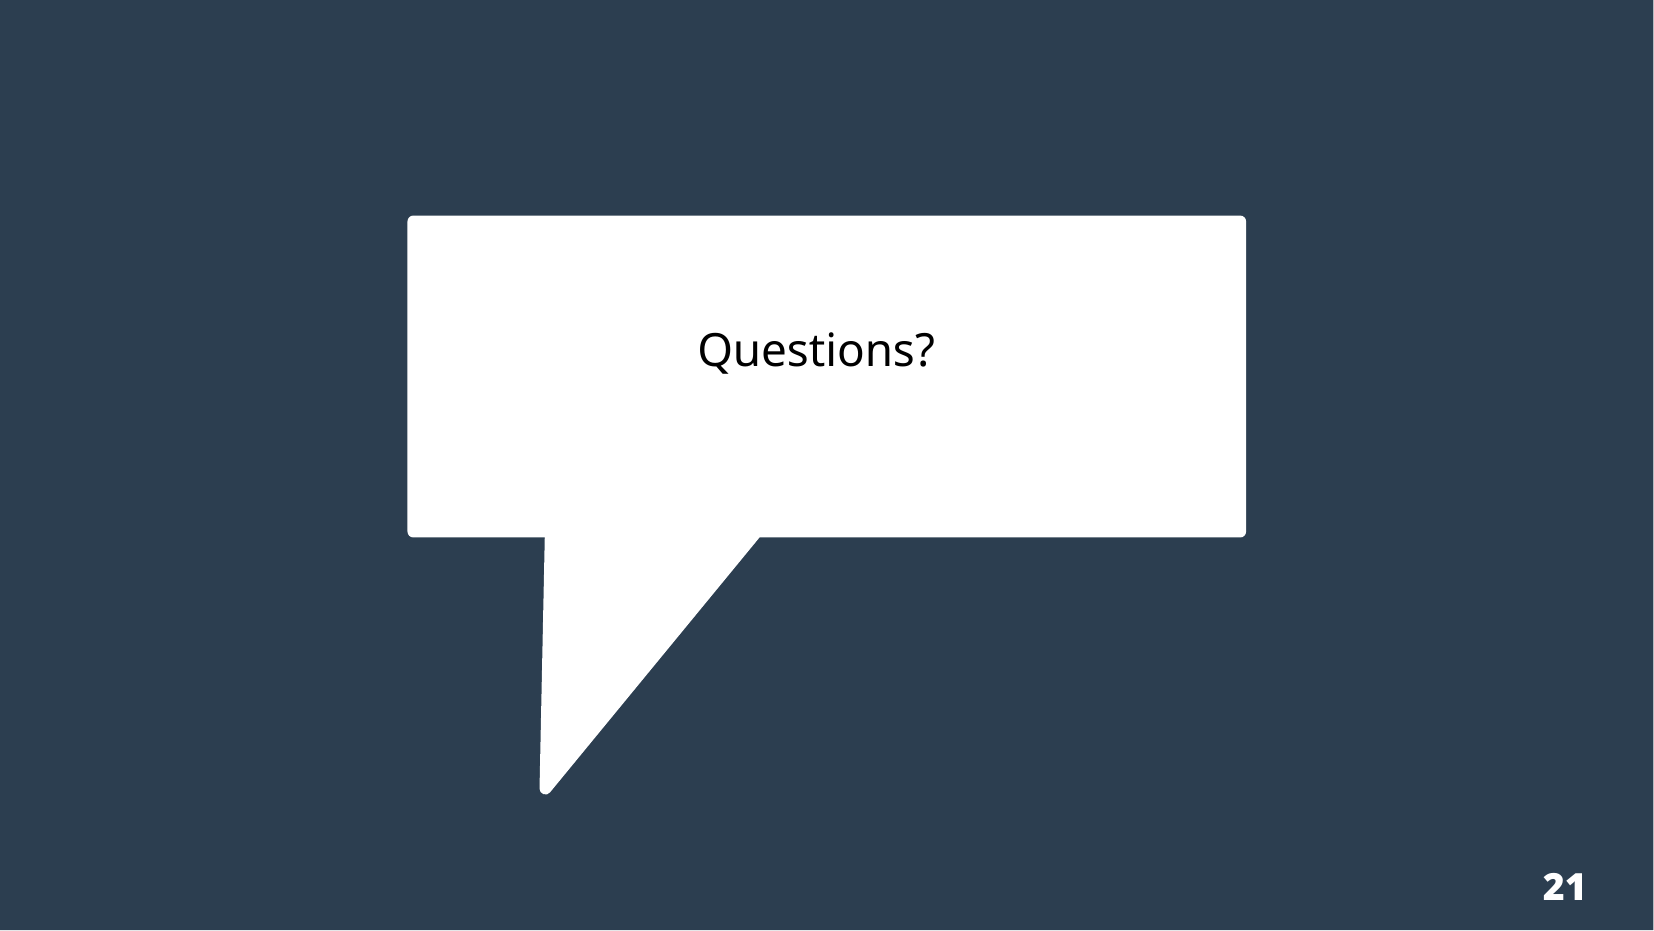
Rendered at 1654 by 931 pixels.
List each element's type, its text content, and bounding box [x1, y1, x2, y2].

subtitle Questions? [432, 22, 1201, 676]
